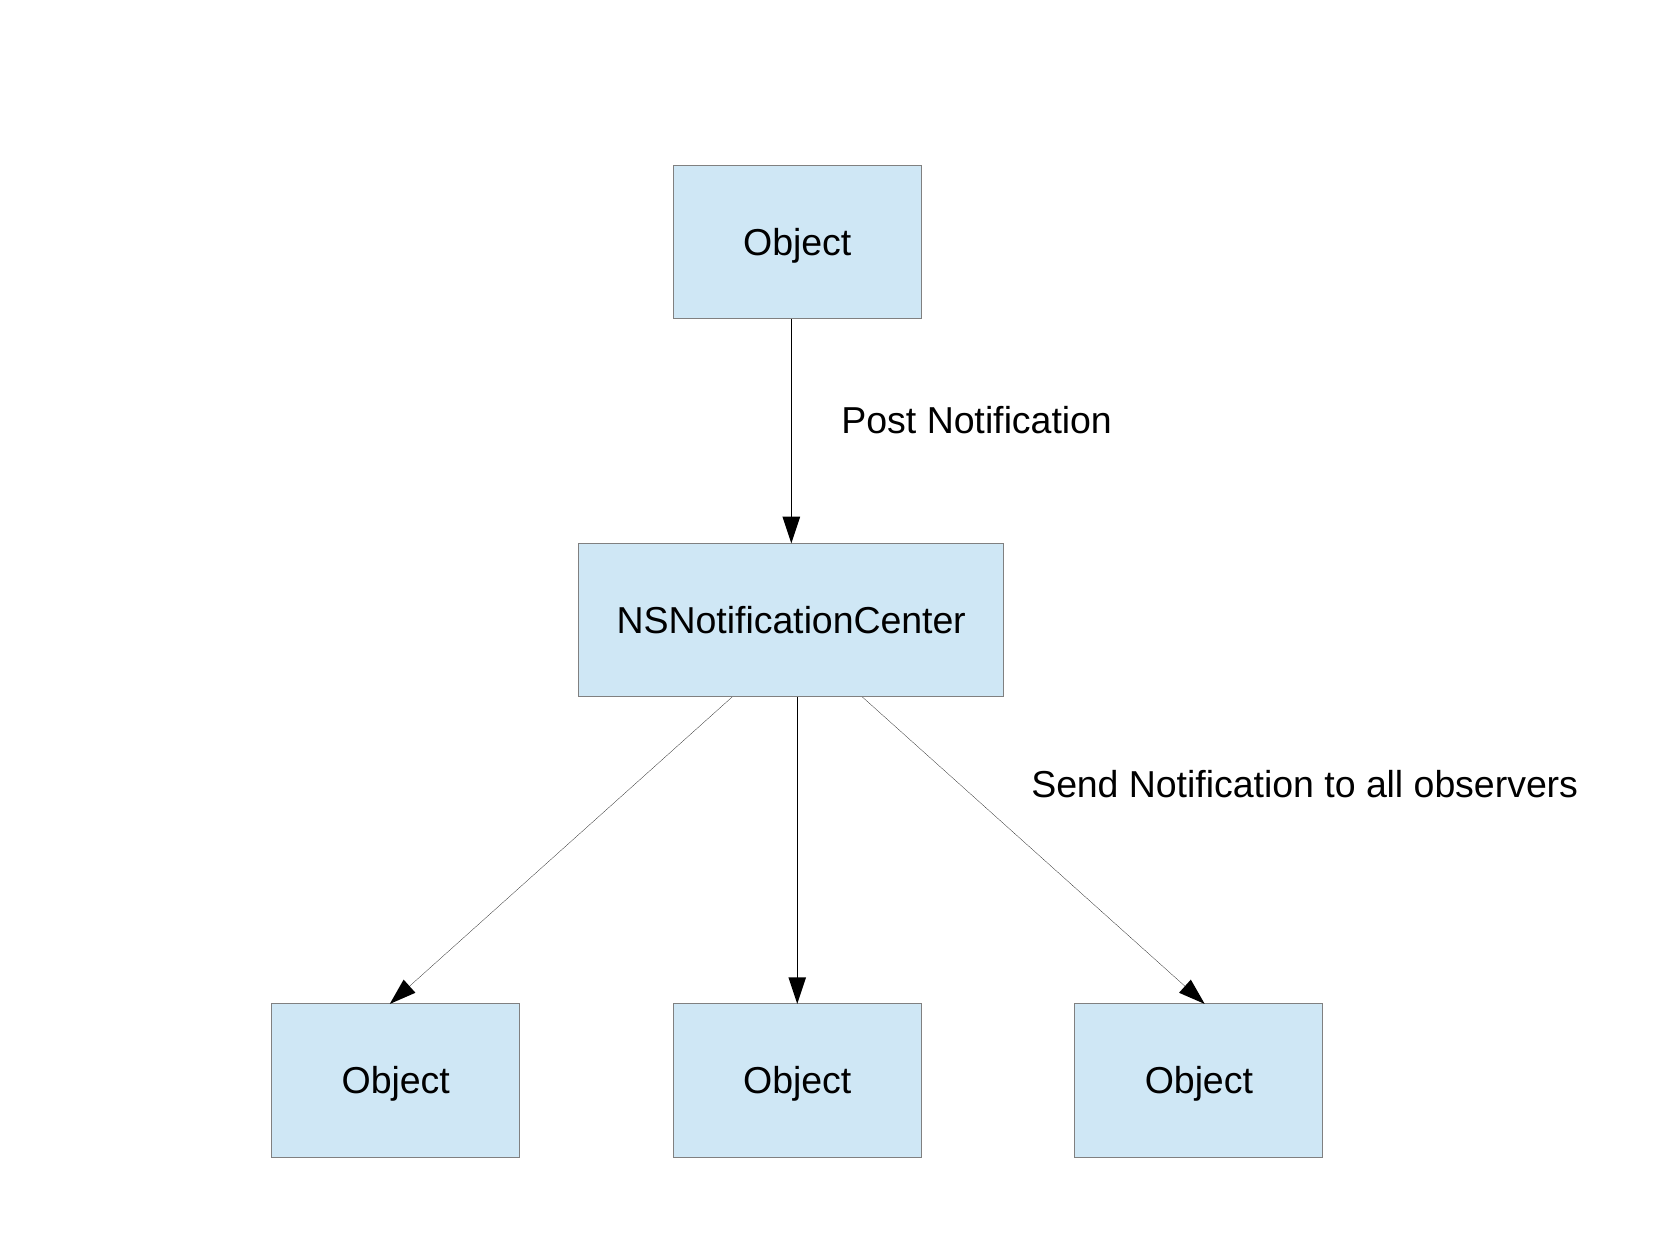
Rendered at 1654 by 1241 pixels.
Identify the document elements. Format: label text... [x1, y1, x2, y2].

text_box Object [271, 1003, 520, 1158]
text_box Object [1074, 1003, 1323, 1158]
text_box Object [673, 1003, 922, 1158]
text_box Send Notification to all observers [1016, 755, 1595, 813]
text_box Post Notification [826, 392, 1128, 449]
text_box NSNotificationCenter [578, 543, 1004, 697]
text_box Object [673, 165, 922, 319]
